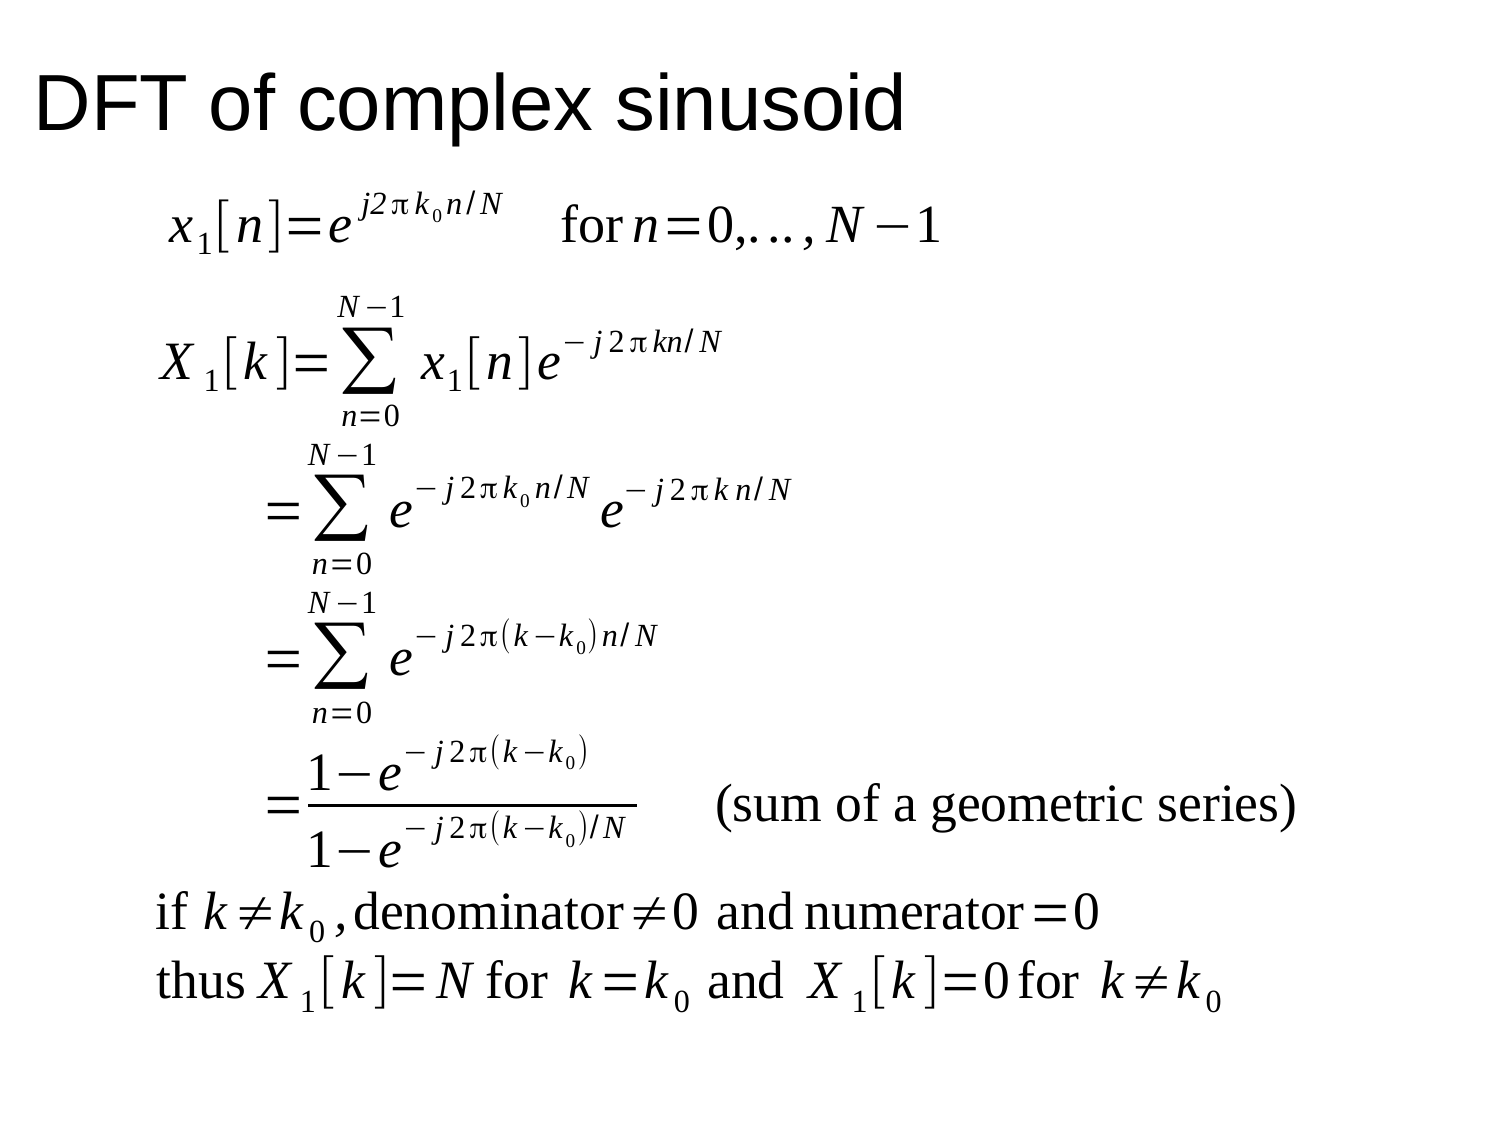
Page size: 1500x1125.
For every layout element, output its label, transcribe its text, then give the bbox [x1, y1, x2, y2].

chart [159, 185, 949, 262]
chart [148, 287, 1304, 1020]
title DFT of complex sinusoid [33, 9, 1384, 197]
